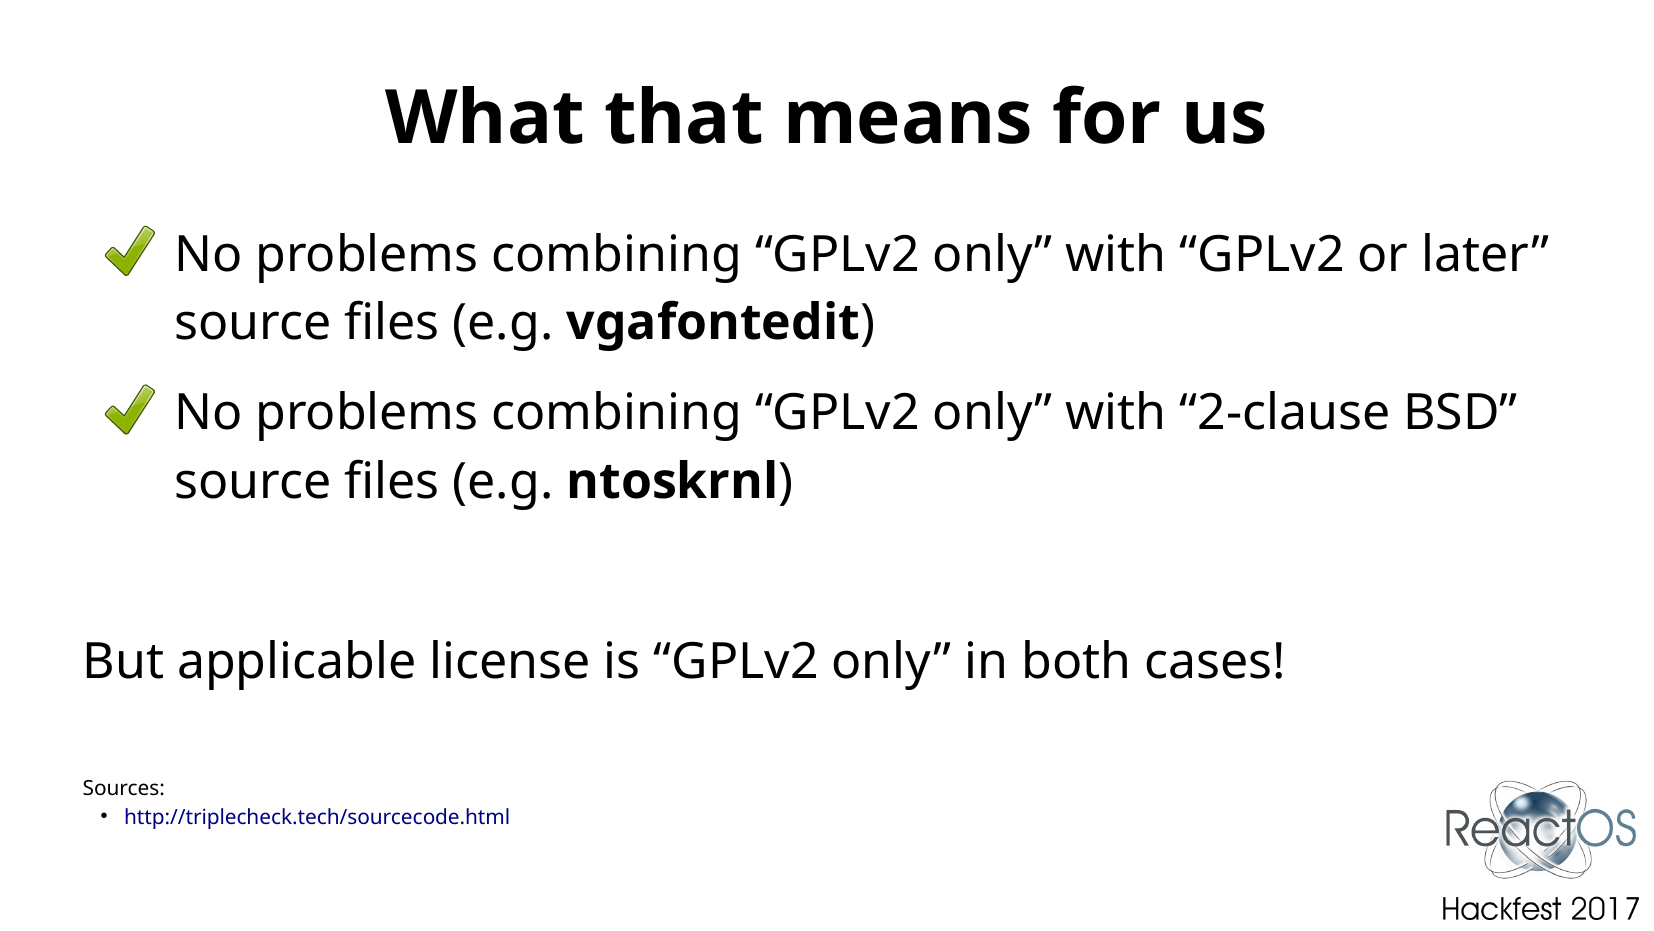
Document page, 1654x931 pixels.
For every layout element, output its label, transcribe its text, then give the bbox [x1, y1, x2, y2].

list Sources: http://triplecheck.tech/sourcecode.html [82, 773, 1418, 922]
picture [1440, 779, 1642, 920]
title What that means for us [82, 37, 1571, 193]
list No problems combining “GPLv2 only” with “GPLv2 or later” source files (e.g. vgafontedit) No problems combining “GPLv2 only” with “2-clause BSD” source files (e.g. ntoskrnl) But applicable license is “GPLv2 only” in both cases! [82, 217, 1571, 768]
